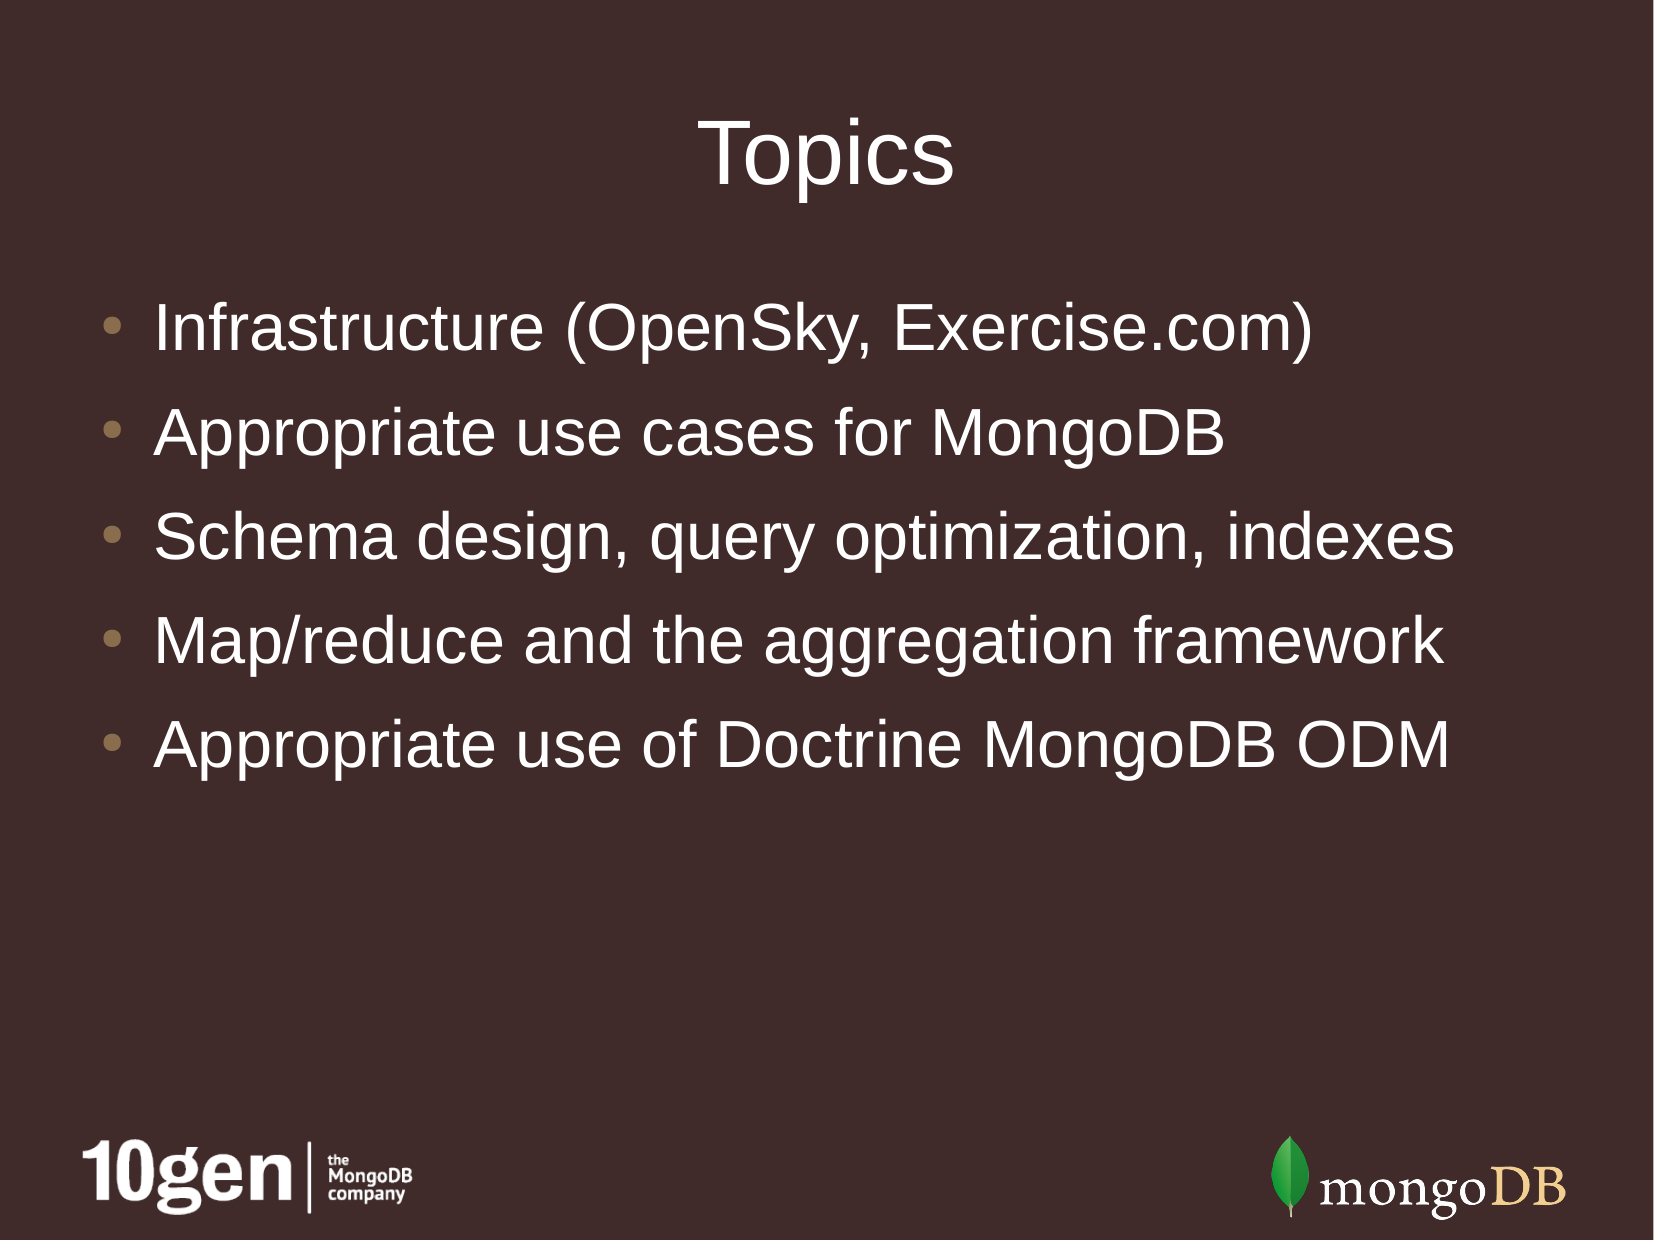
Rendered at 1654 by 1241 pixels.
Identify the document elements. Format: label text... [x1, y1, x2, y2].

picture [82, 1139, 413, 1215]
list Infrastructure (OpenSky, Exercise.com) Appropriate use cases for MongoDB Schema design, query optimization, indexes Map/reduce and the aggregation framework Appropriate use of Doctrine MongoDB ODM [82, 290, 1571, 1109]
picture [1260, 1124, 1576, 1230]
title Topics [82, 49, 1571, 257]
